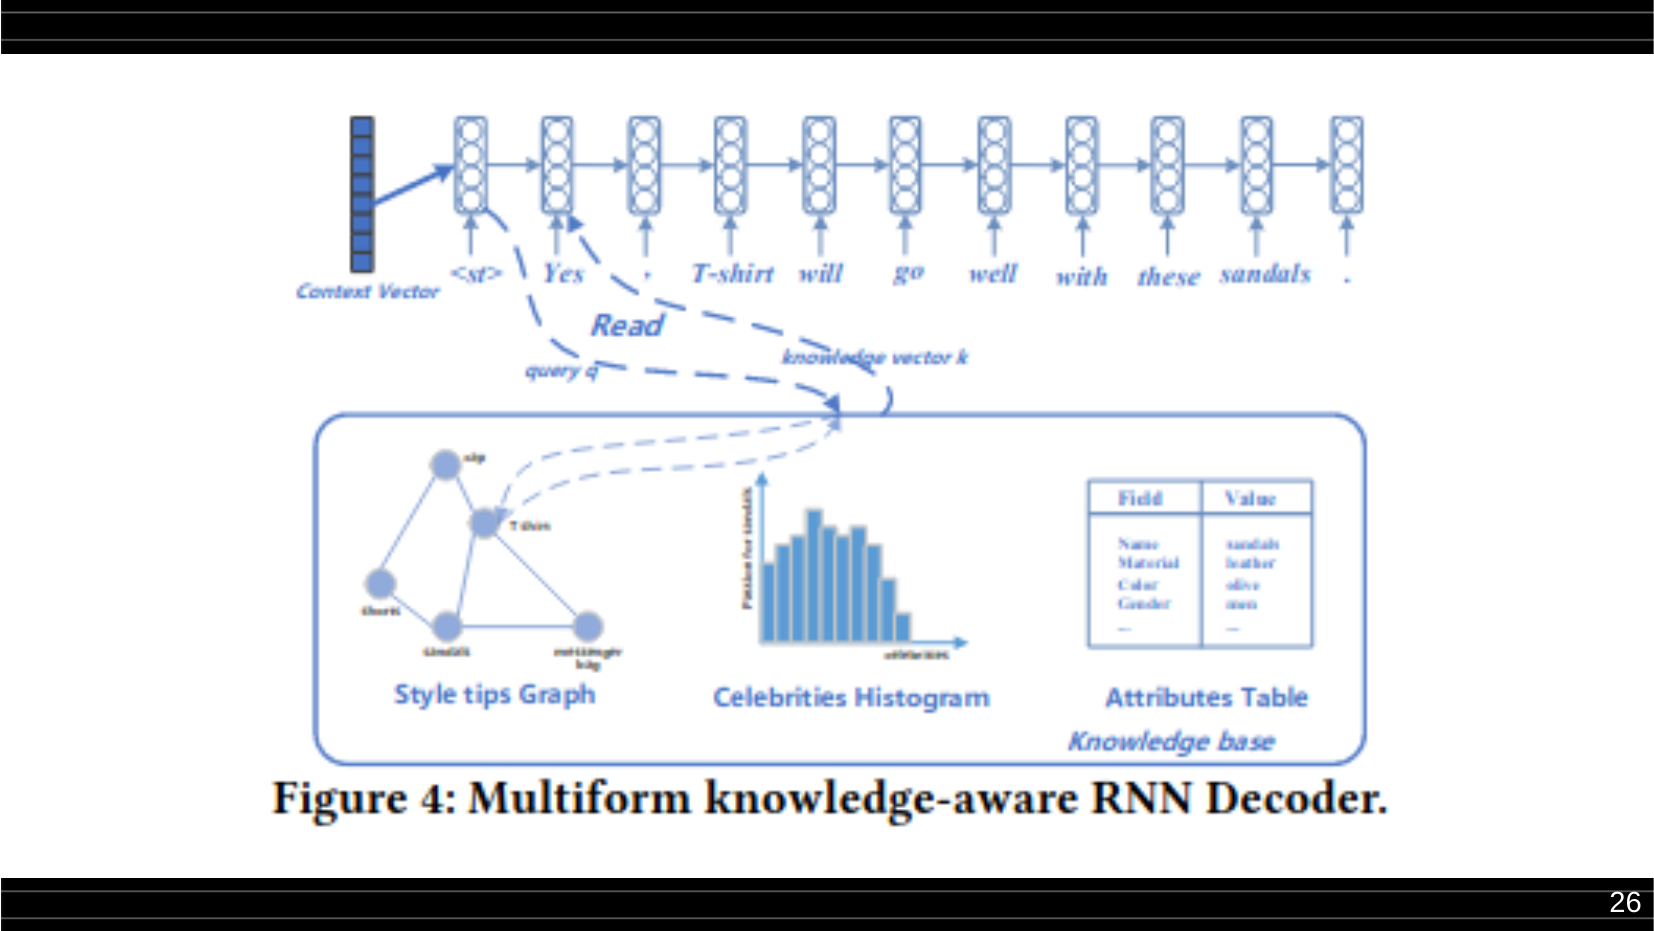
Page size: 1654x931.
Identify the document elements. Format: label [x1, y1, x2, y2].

picture [1, 878, 1654, 931]
picture [1, 0, 1654, 54]
picture [188, 92, 1531, 830]
